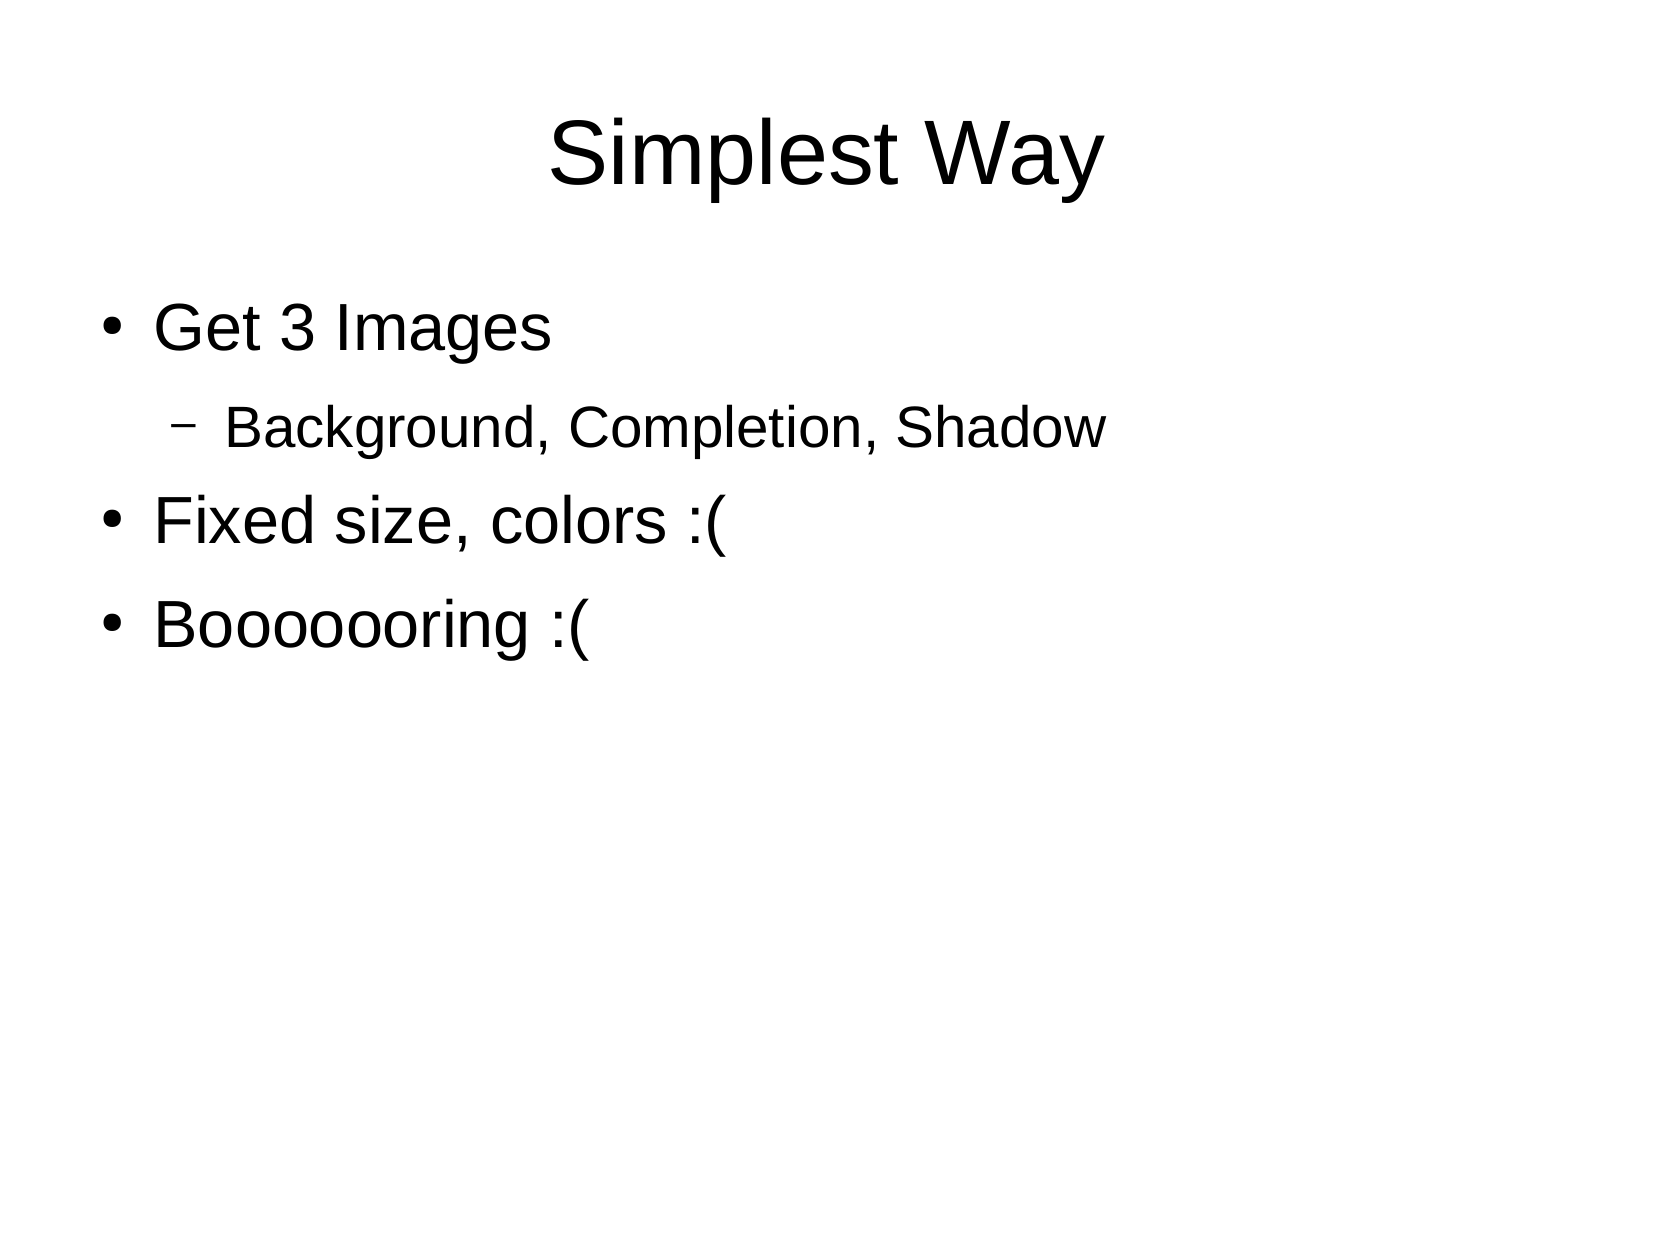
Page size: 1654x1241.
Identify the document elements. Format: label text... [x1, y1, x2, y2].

list Get 3 Images Background, Completion, Shadow Fixed size, colors :( Booooooring :( [82, 290, 1538, 1010]
title Simplest Way [82, 49, 1571, 257]
